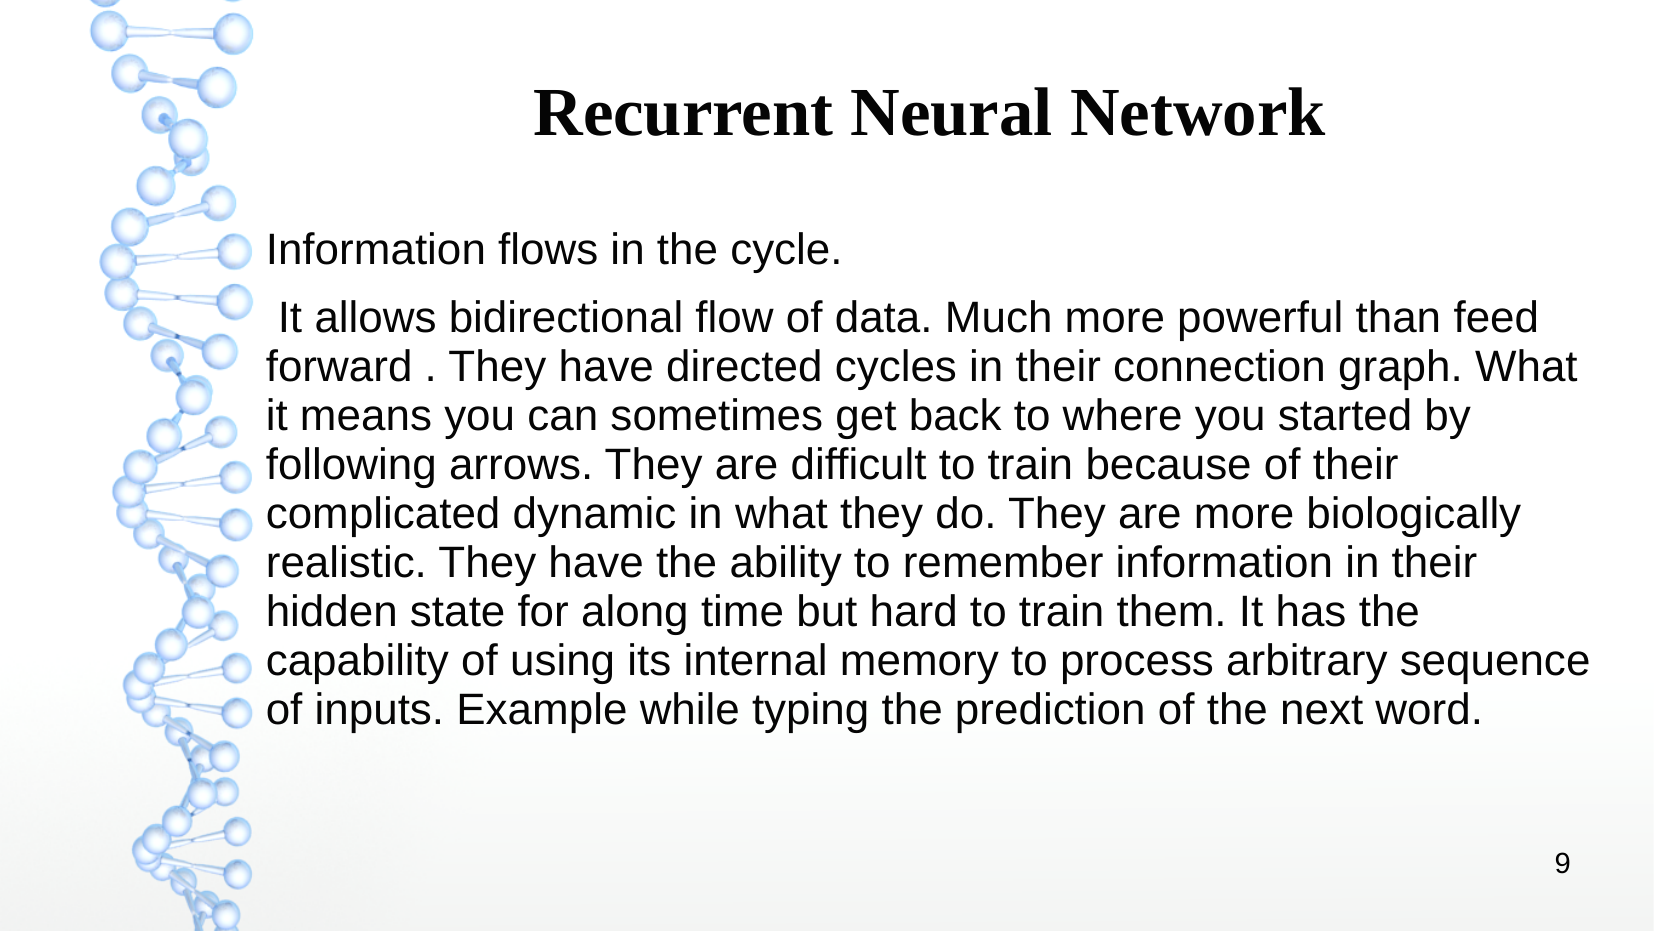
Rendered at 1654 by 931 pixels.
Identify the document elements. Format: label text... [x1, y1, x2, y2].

title Recurrent Neural Network [265, 35, 1595, 189]
picture [0, 0, 1654, 931]
list Information flows in the cycle. It allows bidirectional flow of data. Much more powerful than feed forward . They have directed cycles in their connection graph. What it means you can sometimes get back to where you started by following arrows. They are difficult to train because of their complicated dynamic in what they do. They are more biologically realistic. They have the ability to remember information in their hidden state for along time but hard to train them. It has the capability of using its internal memory to process arbitrary sequence of inputs. Example while typing the prediction of the next word. [265, 224, 1595, 764]
